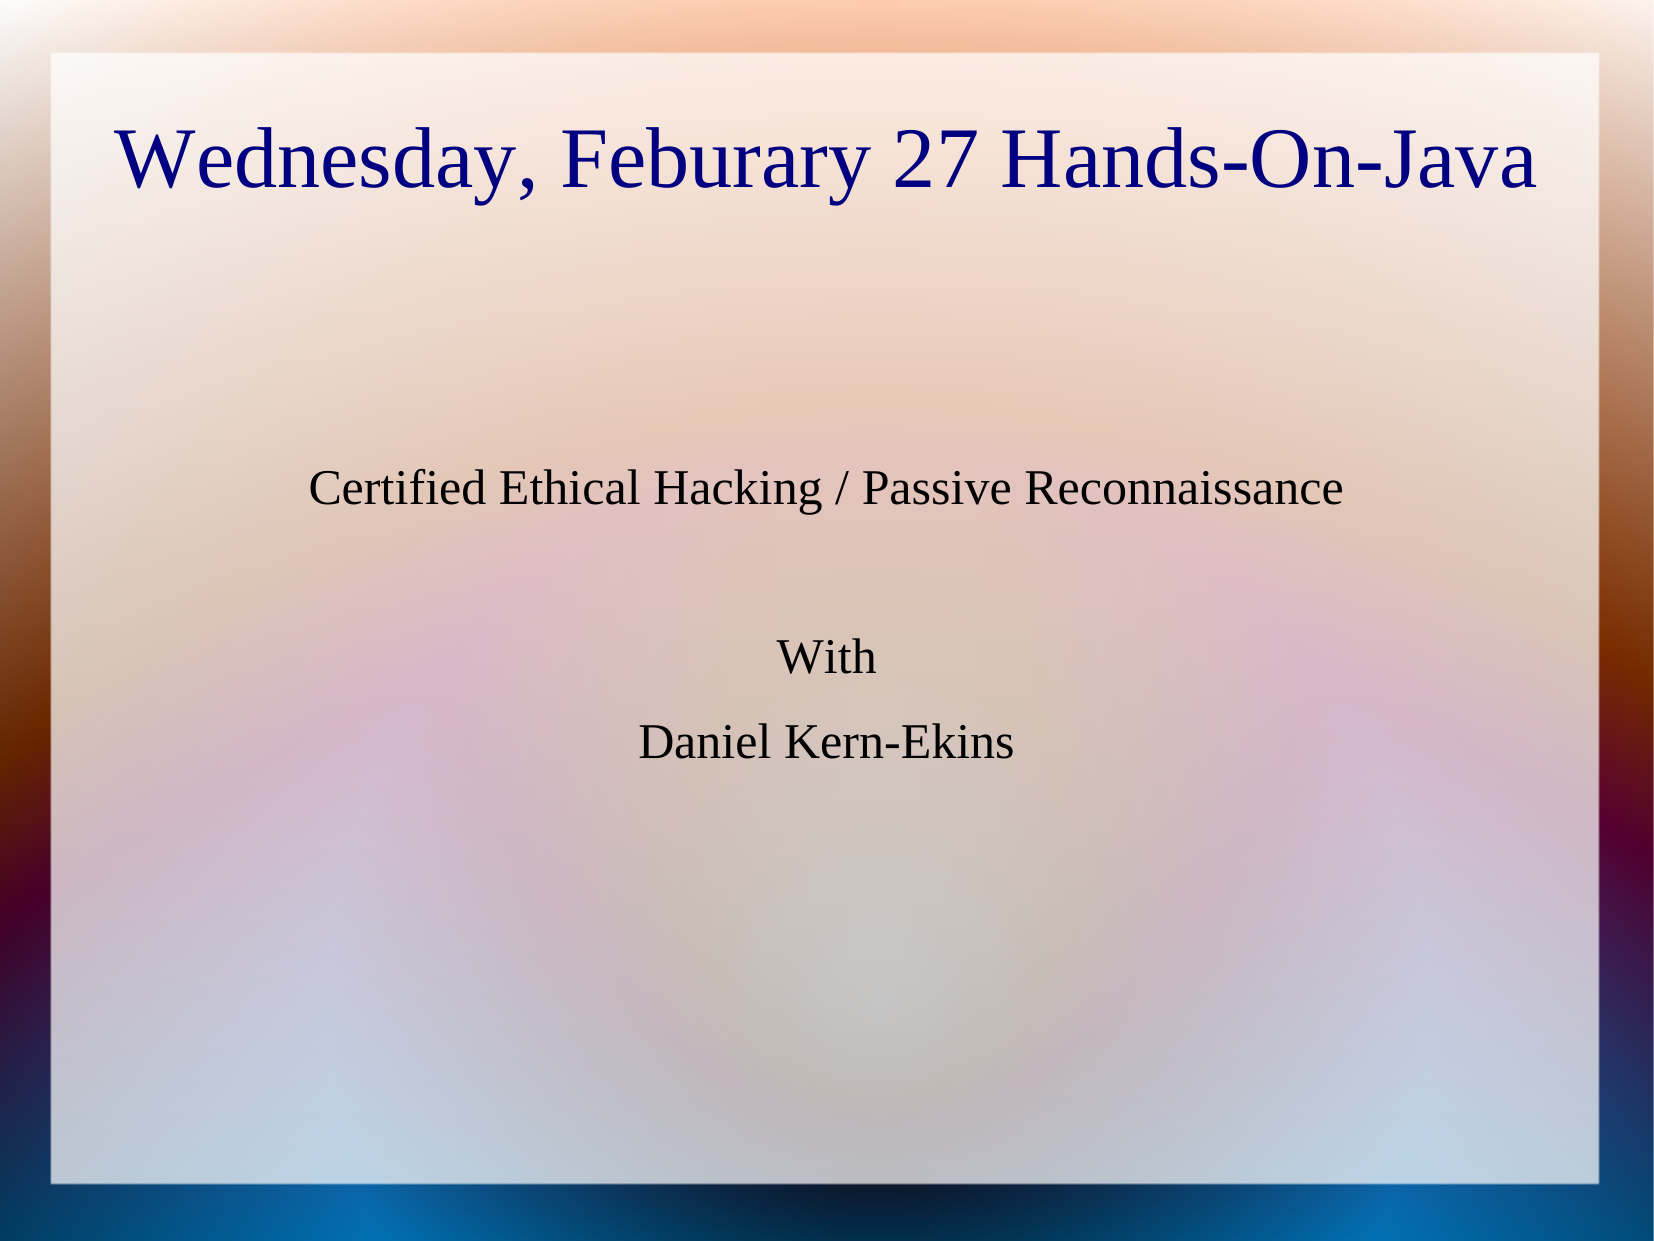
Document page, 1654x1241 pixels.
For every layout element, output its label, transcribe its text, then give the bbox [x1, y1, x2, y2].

title Wednesday, Feburary 27 Hands-On-Java [82, 55, 1571, 263]
list Certified Ethical Hacking / Passive Reconnaissance With Daniel Kern-Ekins [82, 290, 1571, 1034]
picture [0, 0, 1654, 1241]
